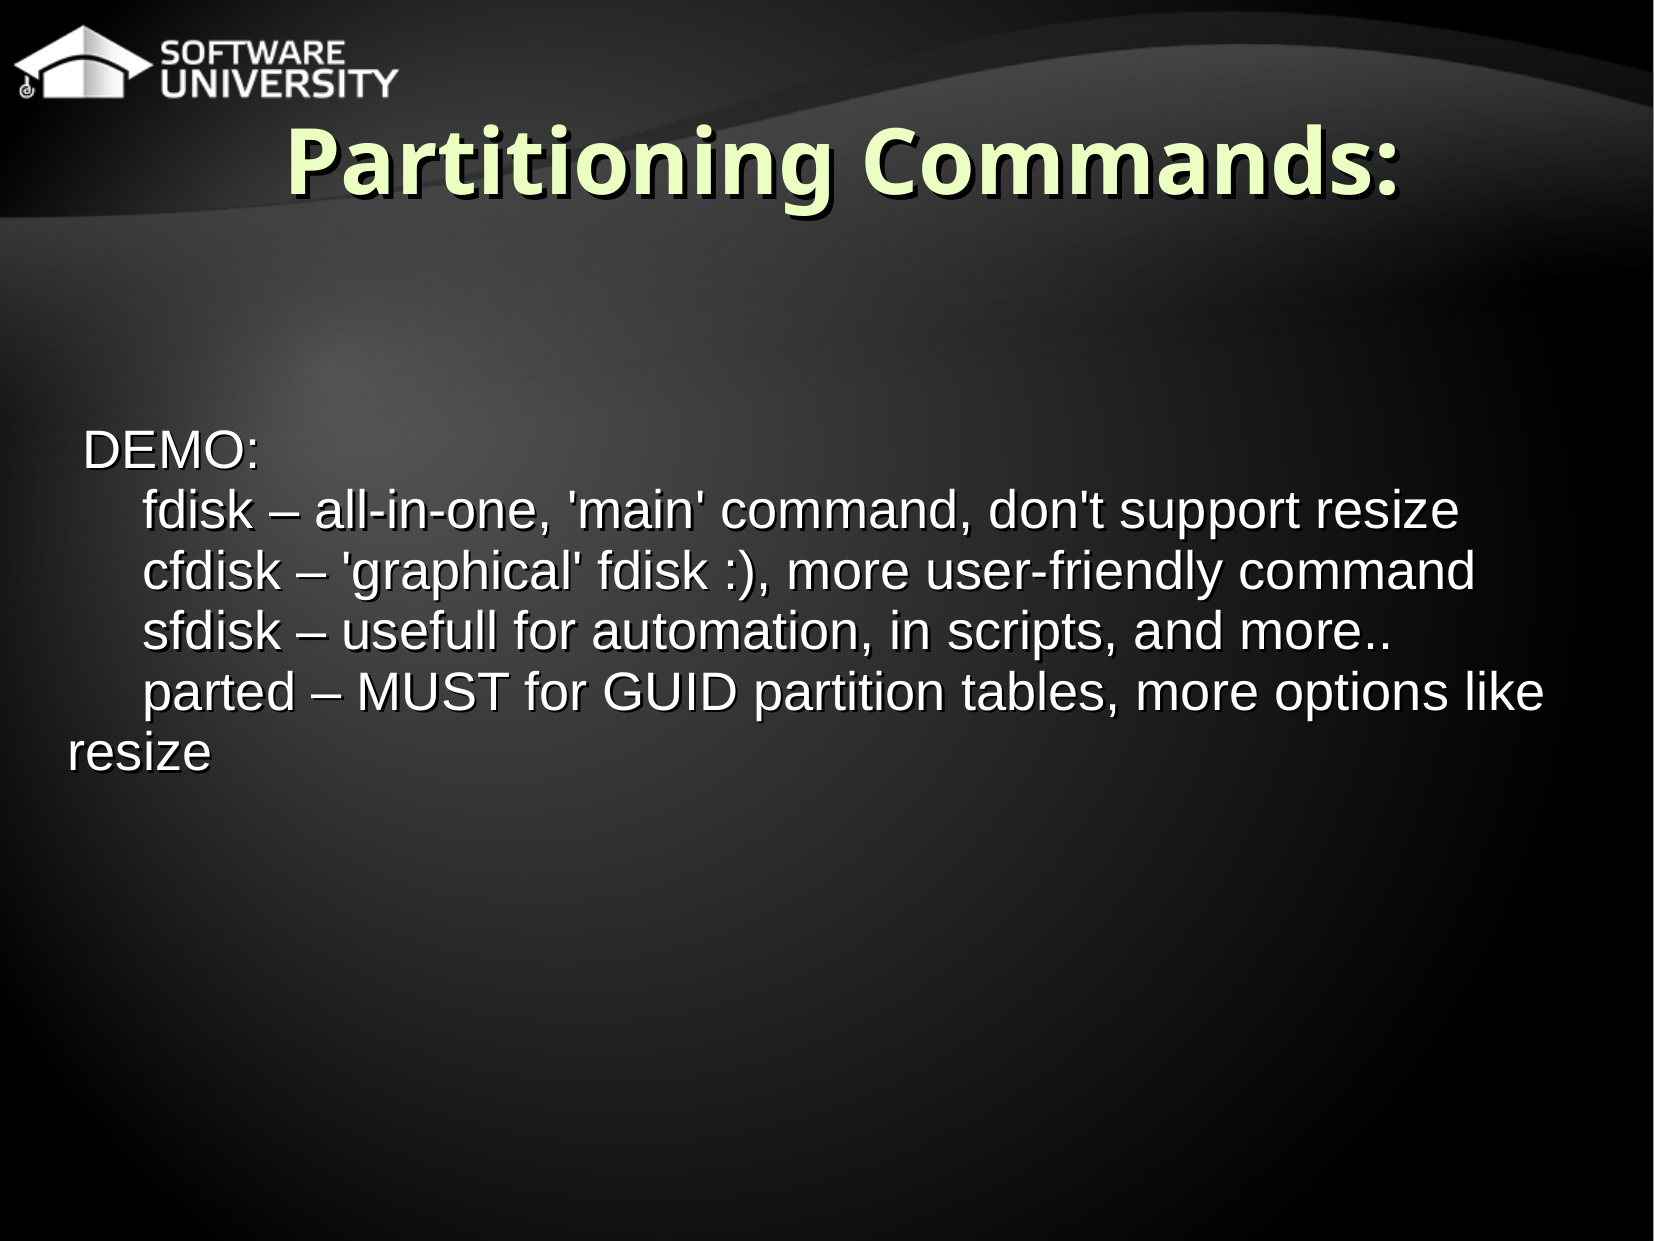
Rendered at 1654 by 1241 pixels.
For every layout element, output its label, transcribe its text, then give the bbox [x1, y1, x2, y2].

text_box DEMO: fdisk – all-in-one, 'main' command, don't support resize cfdisk – 'graphical' fdisk :), more user-friendly command sfdisk – usefull for automation, in scripts, and more.. parted – MUST for GUID partition tables, more options like resize [52, 351, 1606, 1072]
title Partitioning Commands: [98, 102, 1587, 213]
picture [0, 0, 1654, 1241]
